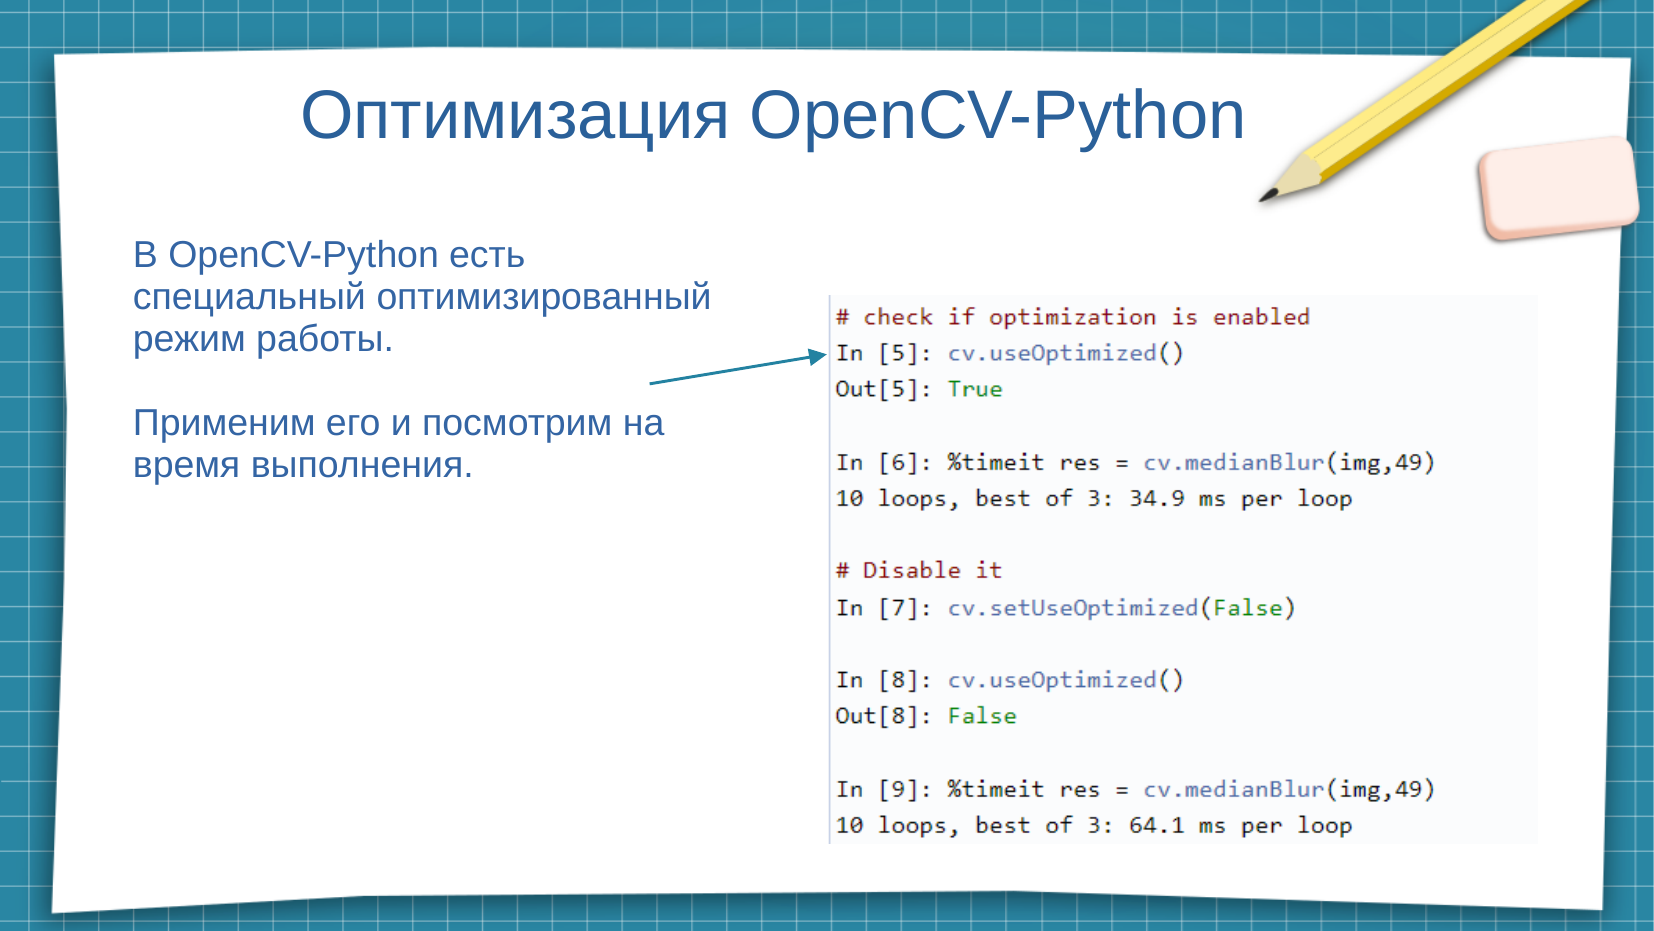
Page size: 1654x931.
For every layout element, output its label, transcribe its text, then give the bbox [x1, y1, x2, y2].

title Оптимизация OpenCV-Python [29, 37, 1518, 193]
text_box В OpenCV-Python есть специальный оптимизированный режим работы. Применим его и посмотрим на время выполнения. [118, 226, 741, 532]
picture [0, 0, 1654, 931]
